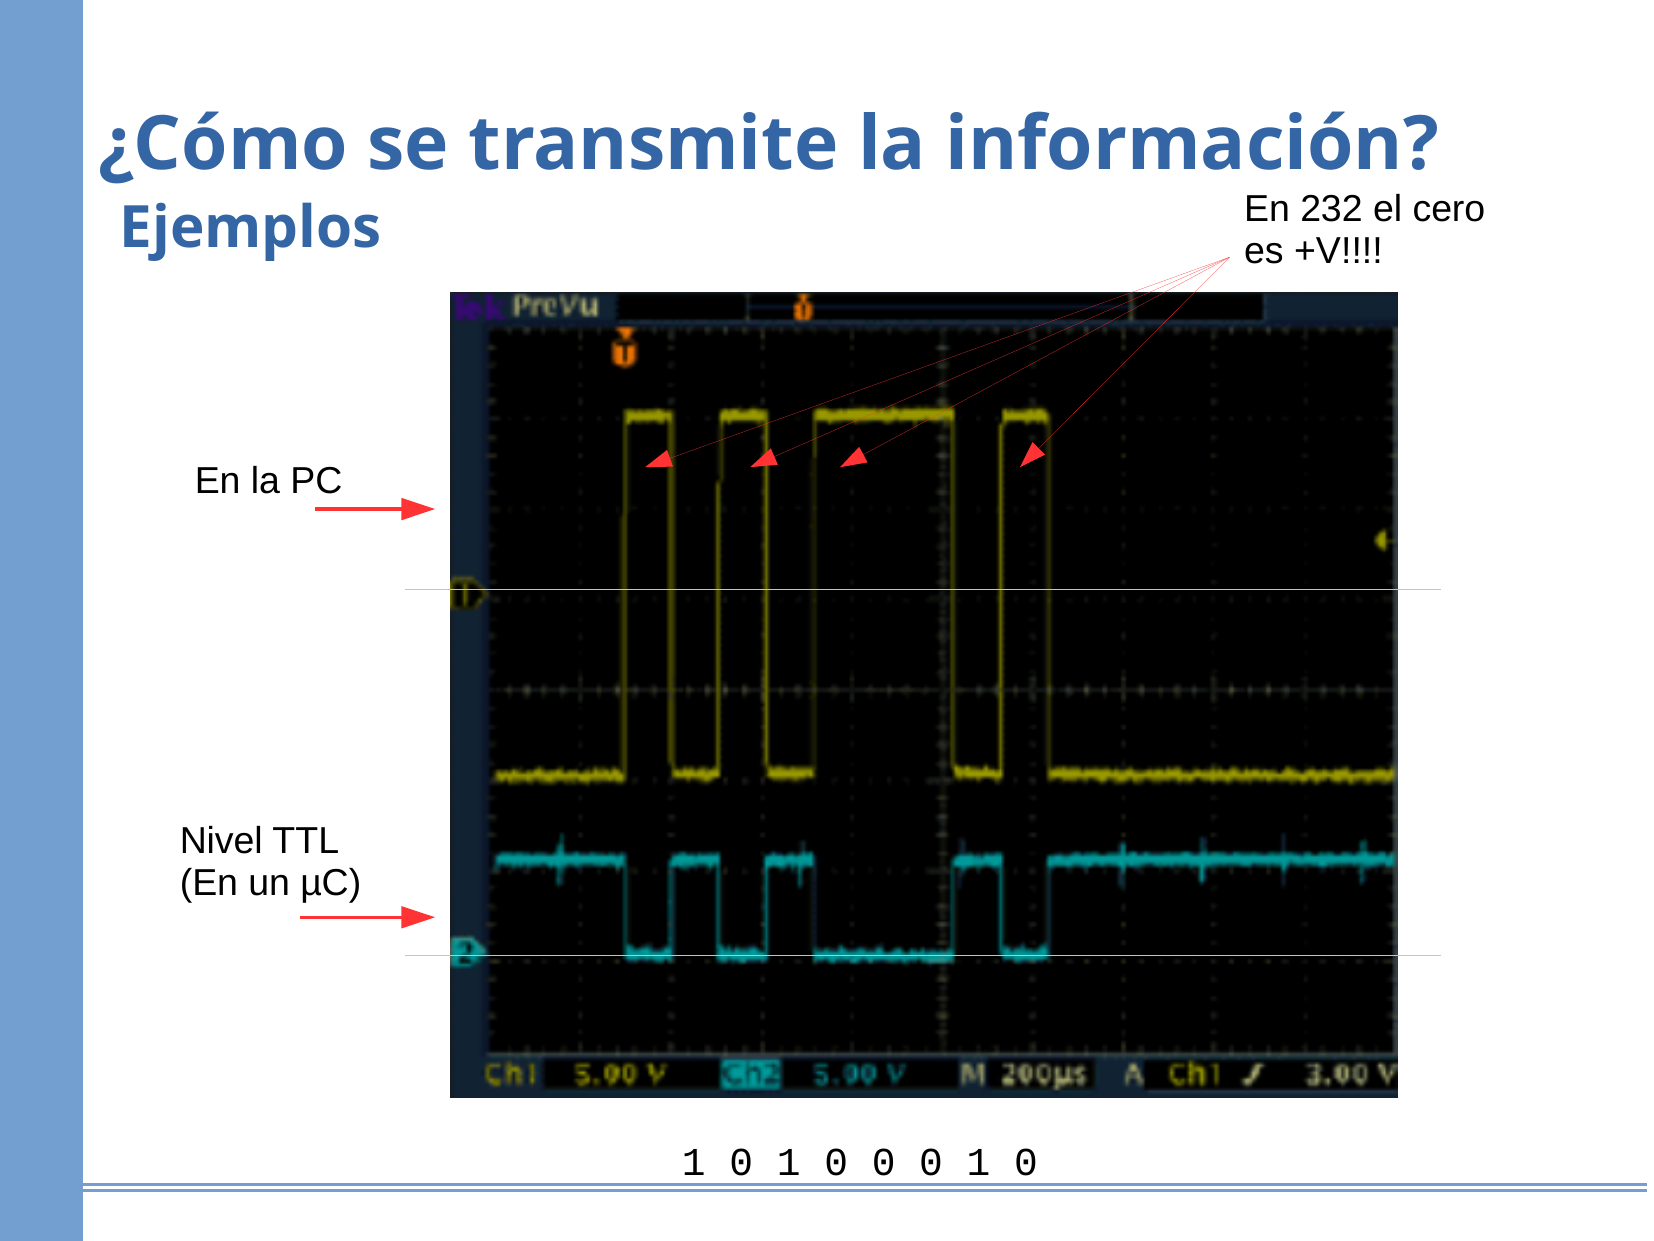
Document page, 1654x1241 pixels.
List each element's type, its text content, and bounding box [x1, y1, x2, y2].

text_box En 232 el cero es +V!!!! [1229, 180, 1501, 279]
picture [450, 956, 1398, 1098]
text_box ¿Cómo se transmite la información? [83, 30, 1641, 133]
text_box 1 0 1 0 0 0 1 0 [560, 1112, 1562, 1184]
text_box Ejemplos [105, 138, 1230, 229]
picture [450, 590, 1398, 955]
text_box Nivel TTL (En un µC) [165, 812, 424, 942]
text_box En la PC [180, 452, 358, 510]
picture [450, 292, 1398, 589]
